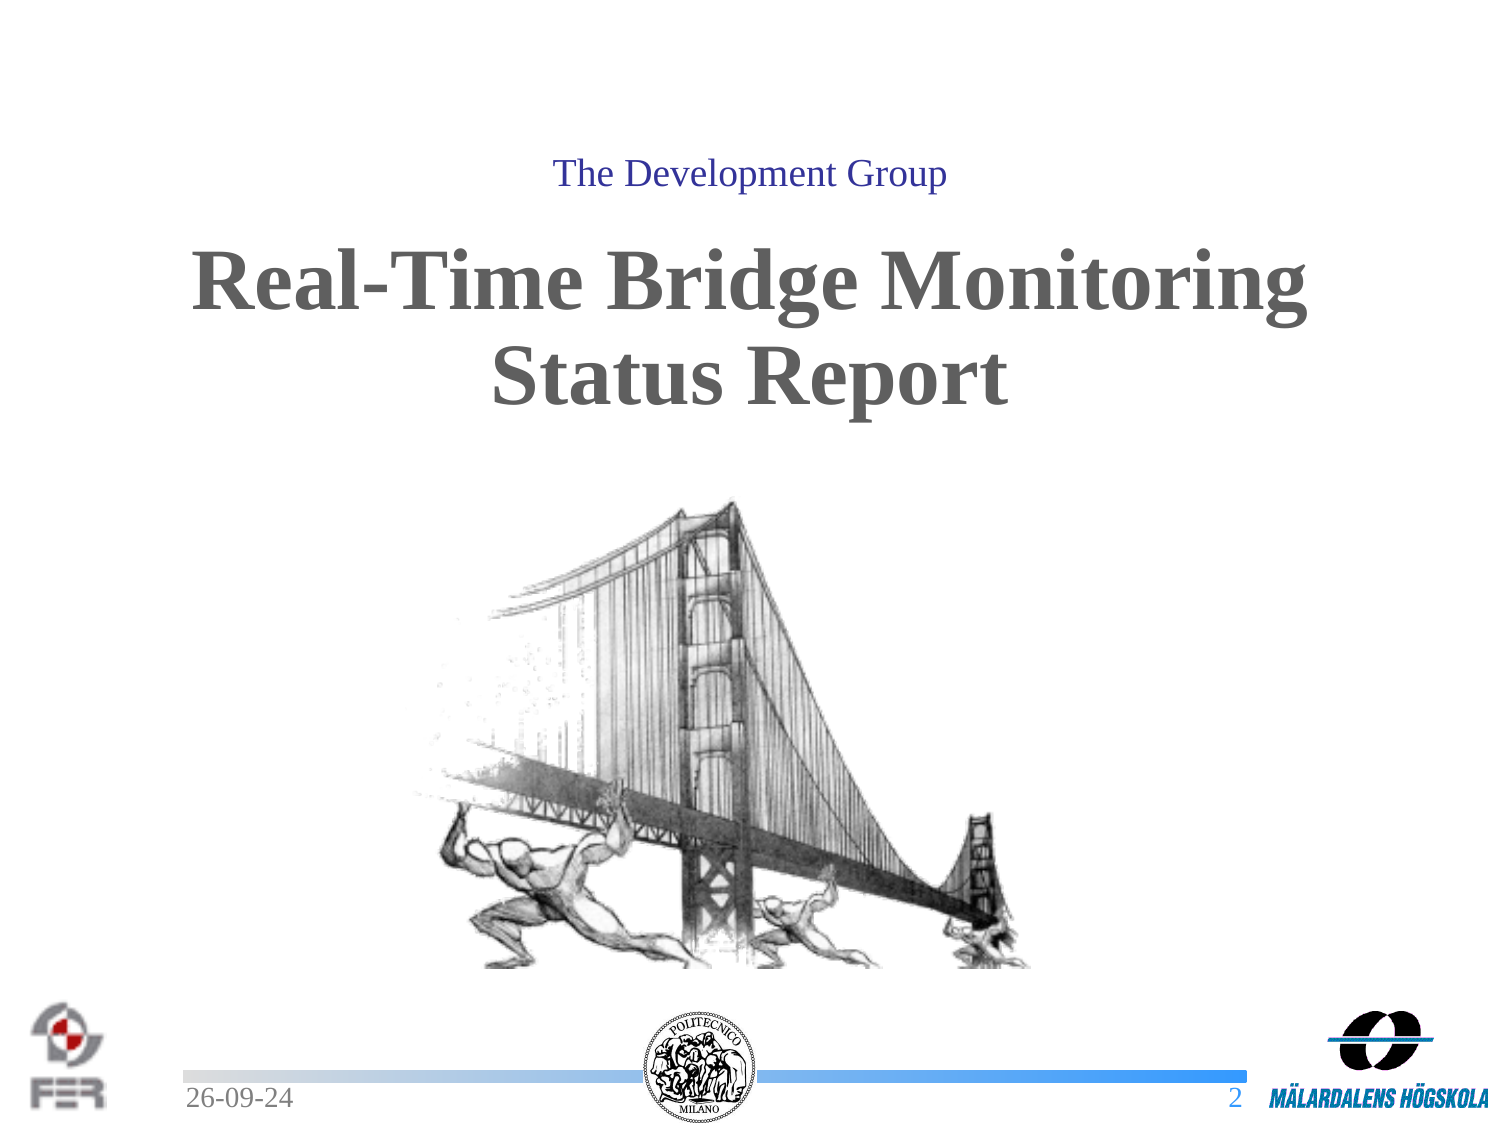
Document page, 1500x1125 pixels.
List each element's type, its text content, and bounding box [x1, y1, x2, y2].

text_box 13-11-06 [171, 1070, 396, 1114]
picture [643, 1011, 757, 1123]
picture [1435, 1096, 1441, 1104]
text_box Real-Time Bridge Monitoring Status Report [31, 125, 1469, 532]
text_box <numero> [1186, 1070, 1258, 1114]
picture [1368, 1093, 1374, 1104]
text_box The Development Group [533, 137, 967, 204]
picture [1269, 1011, 1488, 1108]
picture [1454, 1091, 1459, 1108]
picture [29, 987, 107, 1125]
picture [405, 496, 1031, 969]
